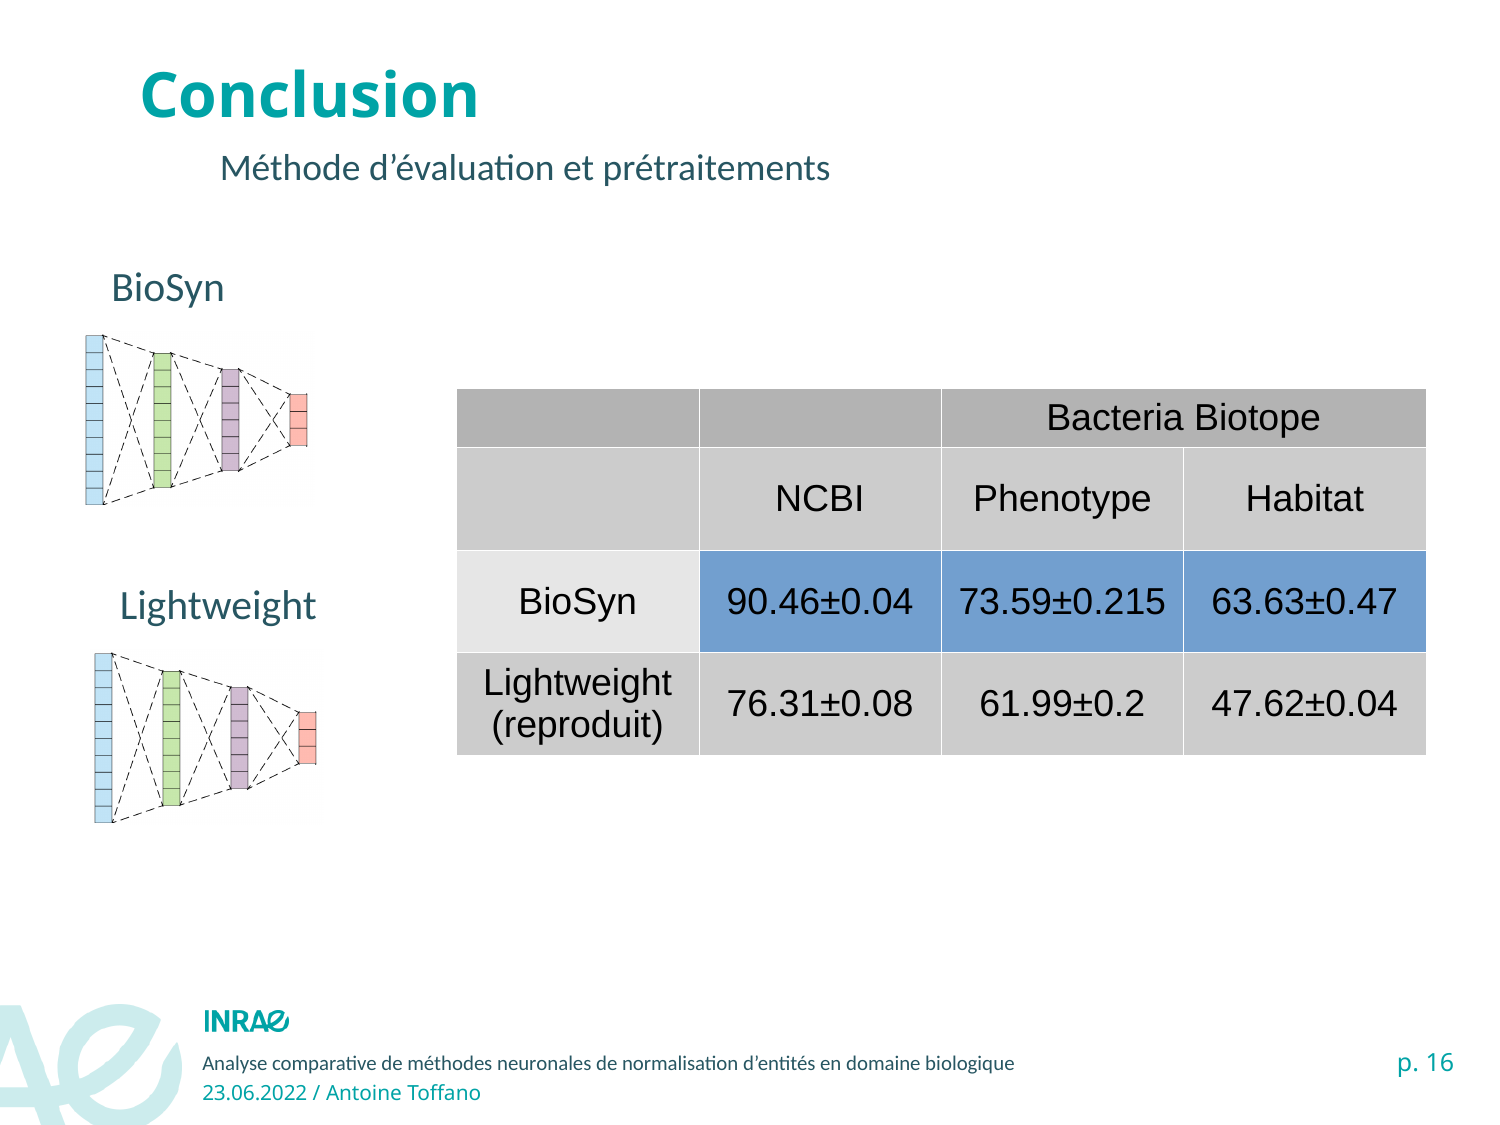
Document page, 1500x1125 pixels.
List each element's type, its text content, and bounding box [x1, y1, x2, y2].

table_header [457, 389, 699, 447]
text_box Méthode d’évaluation et prétraitements [205, 140, 1396, 253]
picture [81, 331, 315, 508]
table_cell Habitat [1184, 448, 1426, 550]
table_cell 73.59±0.215 [942, 551, 1183, 652]
text_box Lightweight [105, 570, 399, 682]
text_box BioSyn [96, 252, 390, 364]
table_cell [457, 448, 699, 550]
table_cell BioSyn [457, 551, 699, 652]
table_cell 61.99±0.2 [942, 653, 1183, 755]
picture [90, 649, 324, 825]
table_cell NCBI [700, 448, 941, 550]
table_cell Lightweight (reproduit) [457, 653, 699, 755]
table_cell Phenotype [942, 448, 1183, 550]
table_header Bacteria Biotope [942, 389, 1426, 447]
text_box Conclusion [139, 24, 1396, 170]
table_cell 76.31±0.08 [700, 653, 941, 755]
table_cell 47.62±0.04 [1184, 653, 1426, 755]
picture [0, 996, 328, 1125]
table_cell 63.63±0.47 [1184, 551, 1426, 652]
table_header [700, 389, 941, 447]
table_cell 90.46±0.04 [700, 551, 941, 652]
